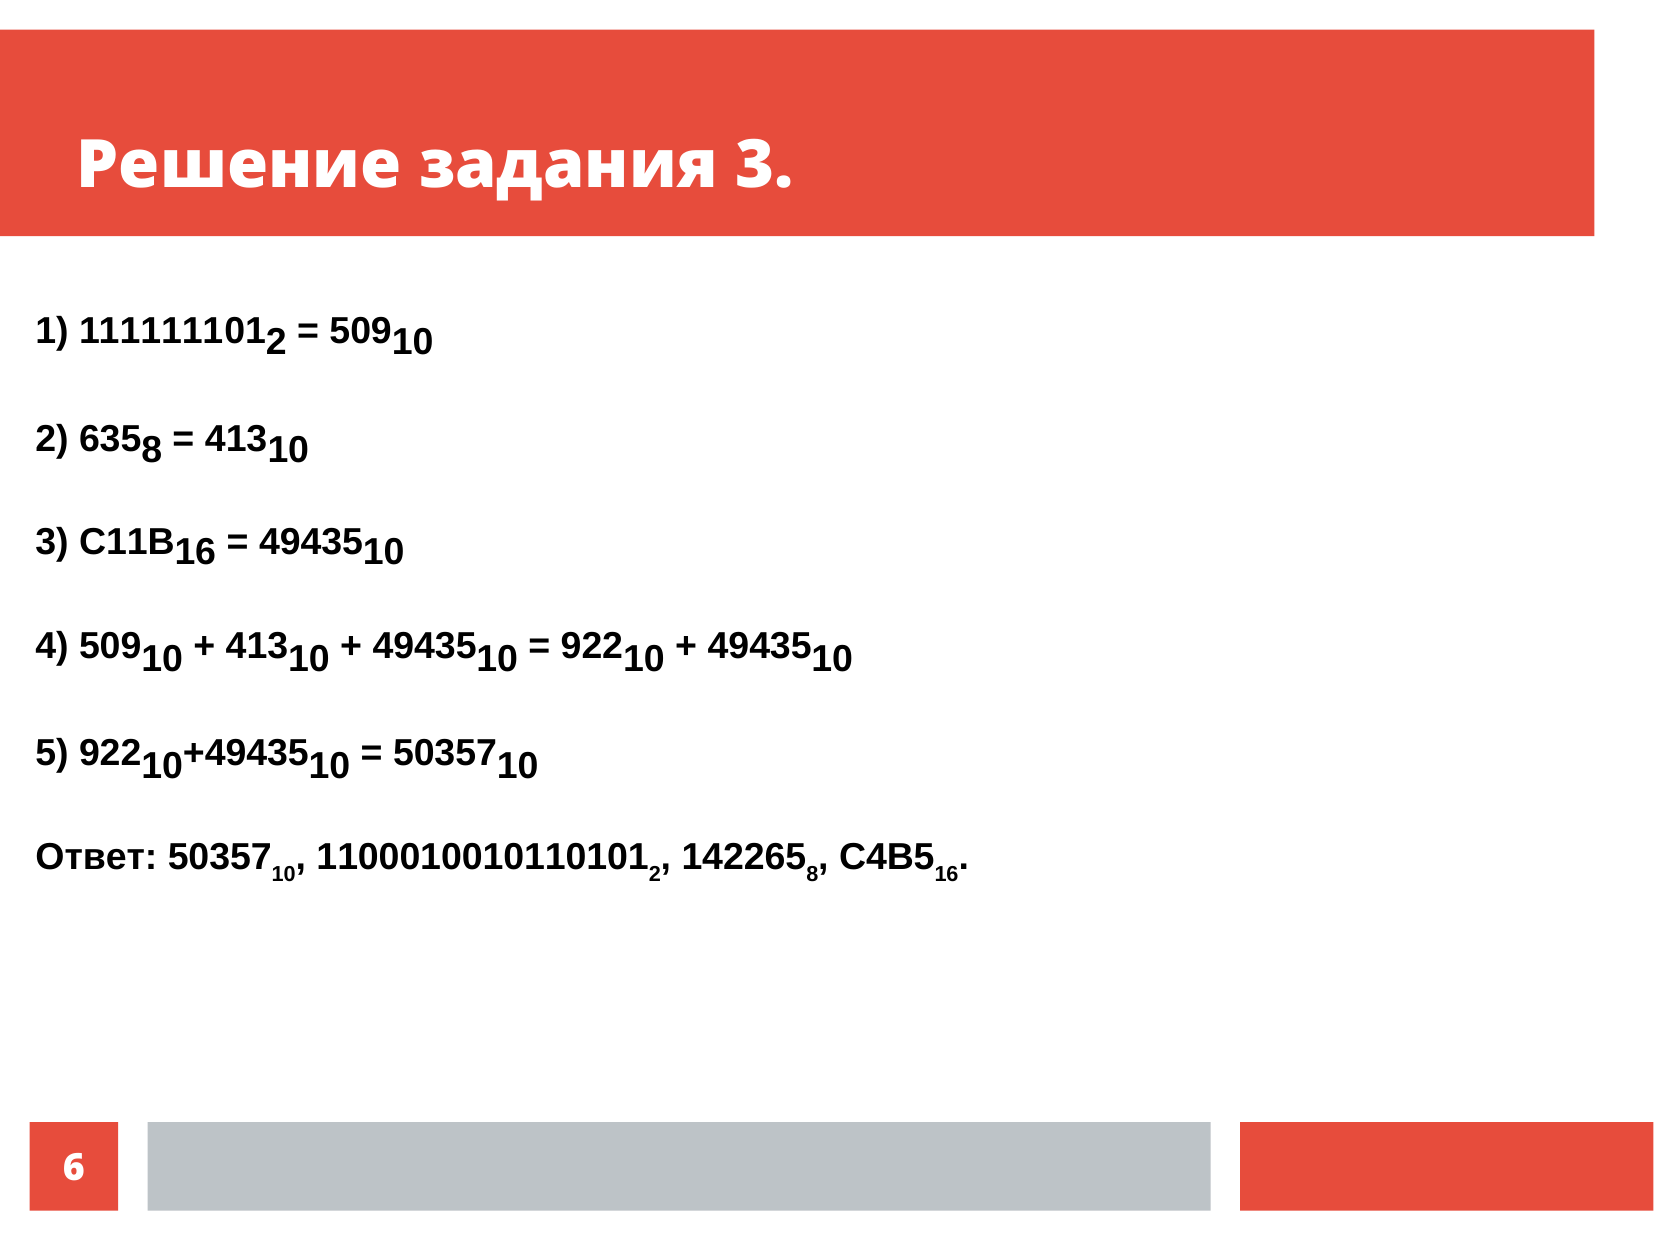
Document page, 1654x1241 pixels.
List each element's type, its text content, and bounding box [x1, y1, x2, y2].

list 1) 1111111012 = 50910 2) 6358 = 41310 3) C11B16 = 4943510 4) 50910 + 41310 + 4943510 = 92210 + 4943510 5) 92210+4943510 = 5035710 Ответ: 5035710, 11000100101101012, 1422658, C4B516. [35, 283, 1542, 1052]
title Решение задания 3. [76, 59, 1613, 207]
